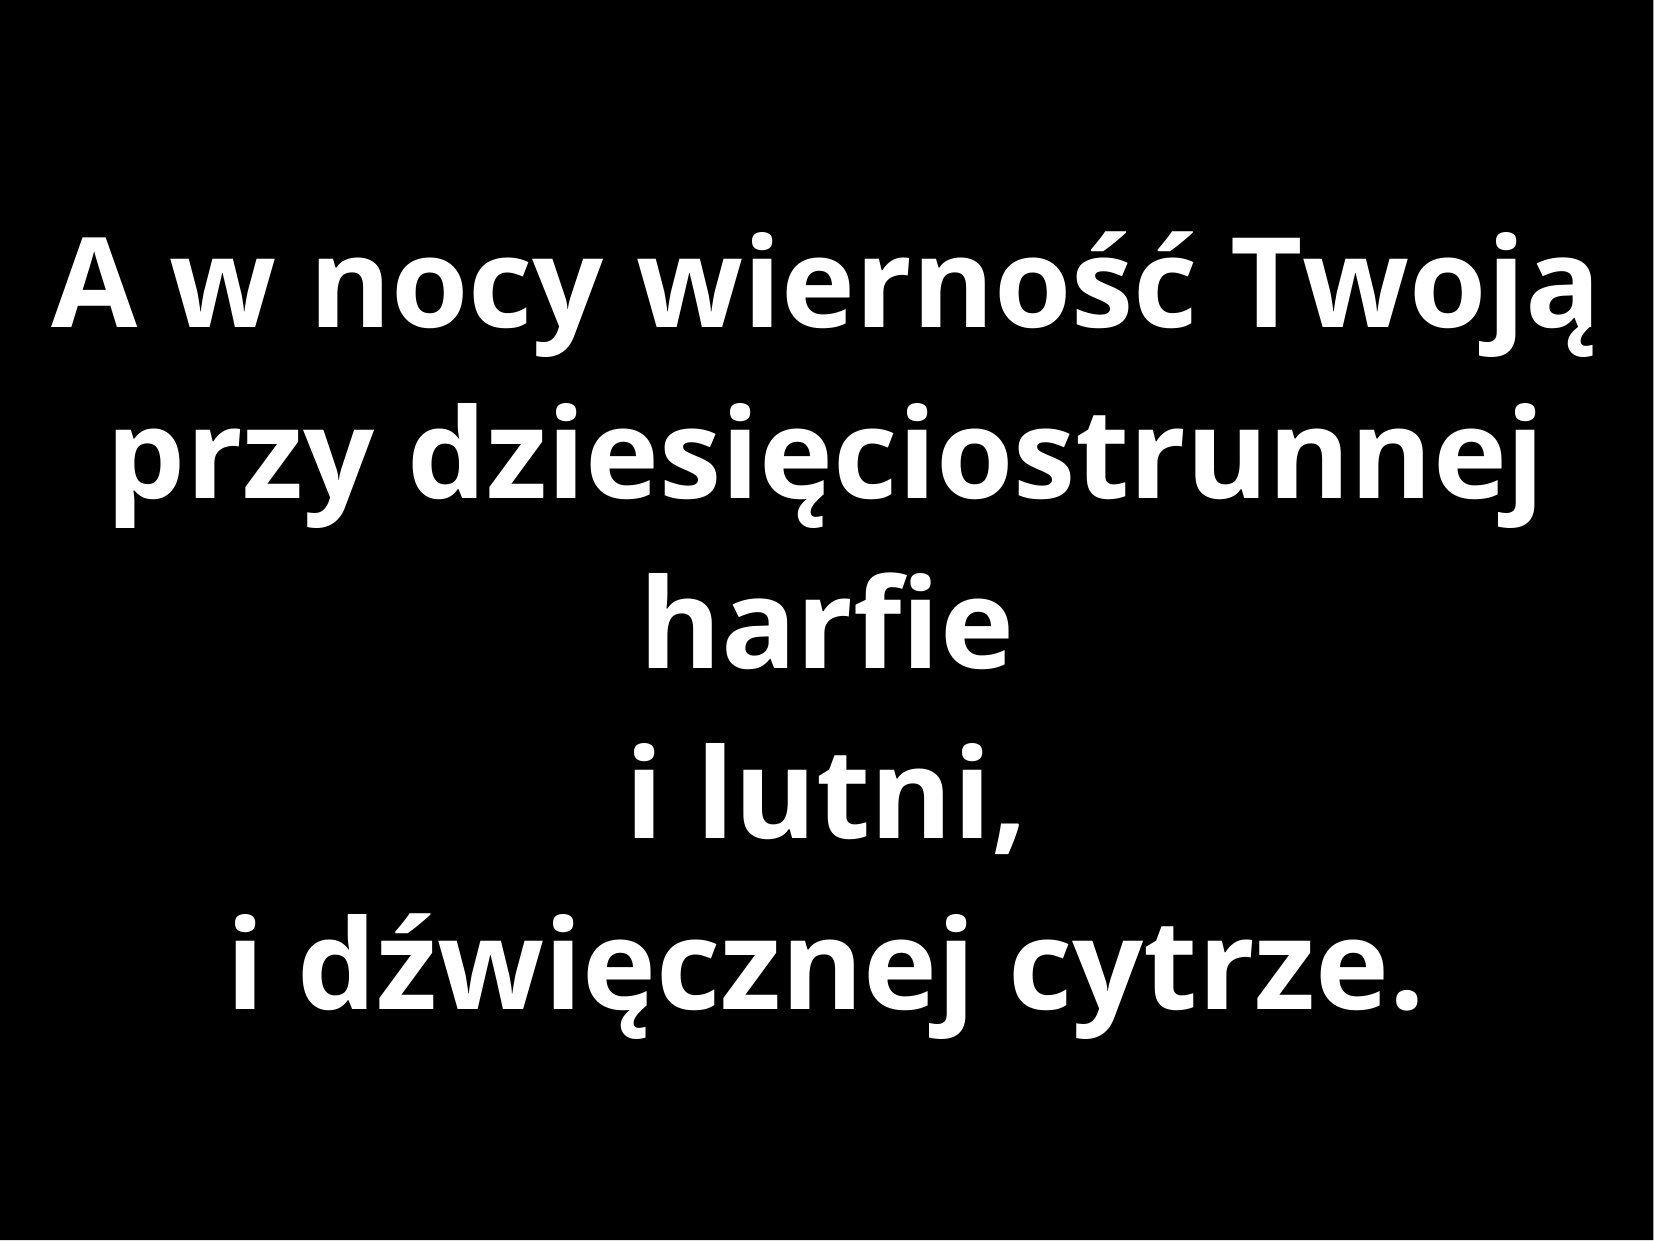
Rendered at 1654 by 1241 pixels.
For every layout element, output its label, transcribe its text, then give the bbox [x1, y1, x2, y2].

title A w nocy wierność Twoją przy dziesięciostrunnej harfie i lutni, i dźwięcznej cytrze. [0, 0, 1654, 1241]
